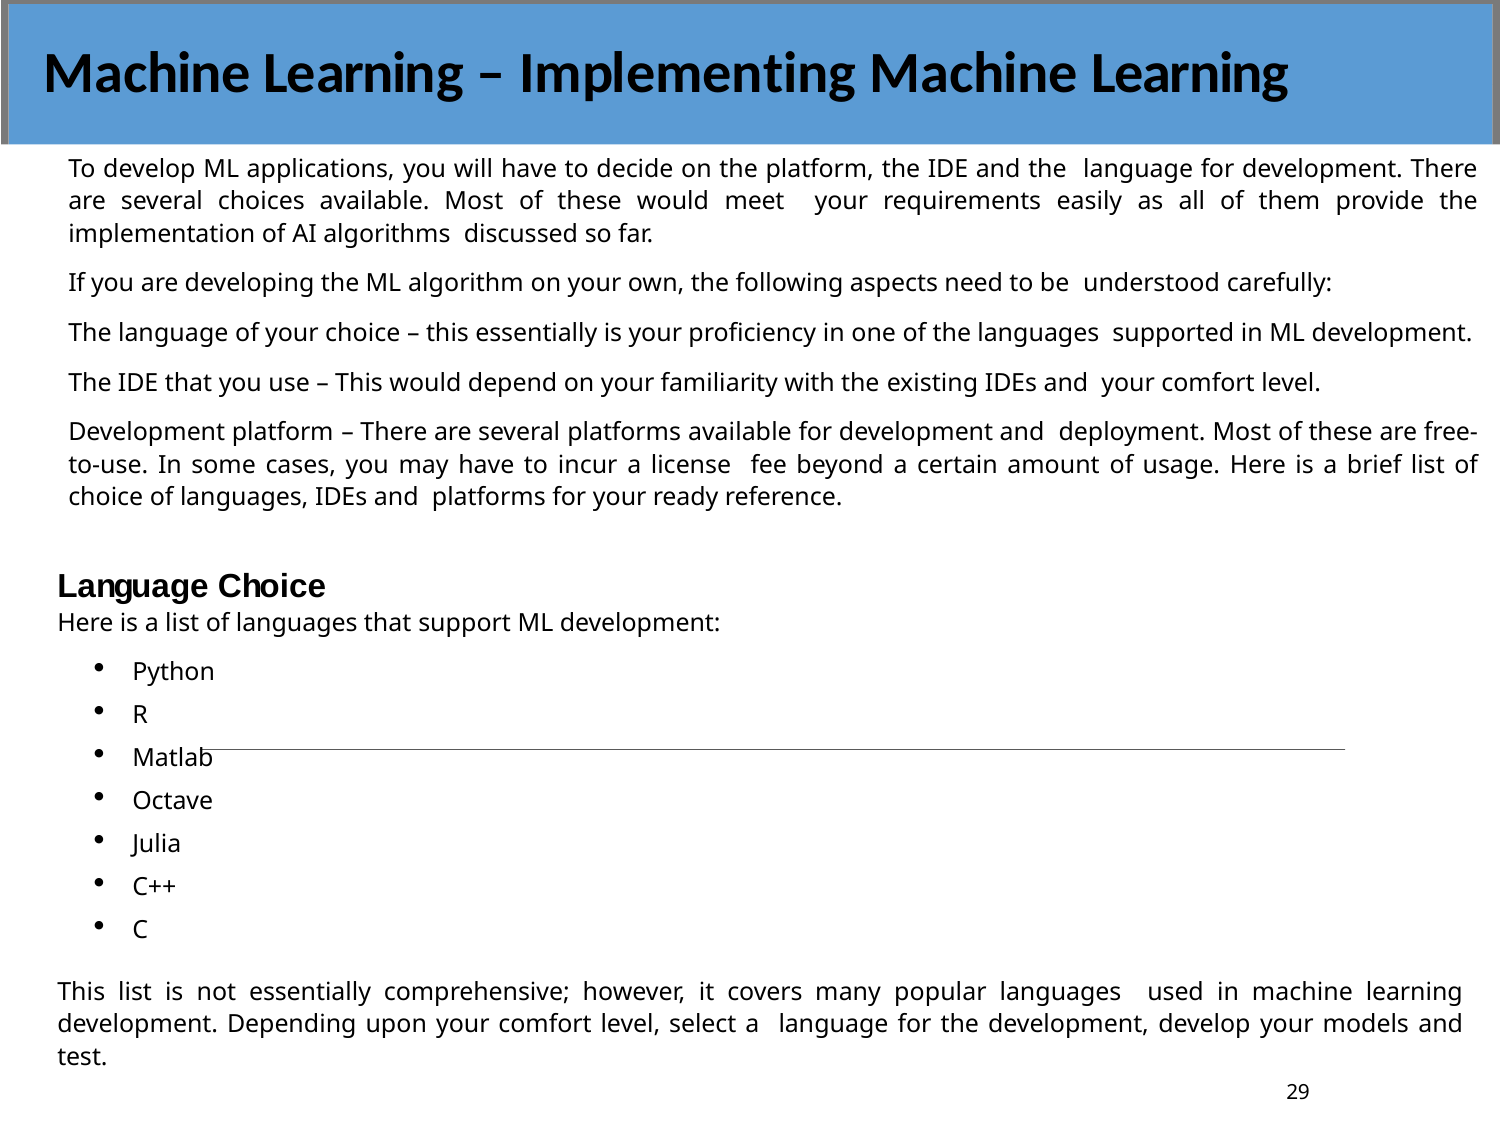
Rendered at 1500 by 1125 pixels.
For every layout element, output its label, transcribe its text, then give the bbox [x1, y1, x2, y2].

title Machine Learning – Implementing Machine Learning [41, 36, 1461, 227]
slide_number 29 [1279, 1076, 1328, 1125]
text_box Here is a list of languages that support ML development: Python R Matlab Octave Julia C++ C This list is not essentially comprehensive; however, it covers many popular languages used in machine learning development. Depending upon your comfort level, select a language for the development, develop your models and test. [55, 604, 1468, 1111]
text_box To develop ML applications, you will have to decide on the platform, the IDE and the language for development. There are several choices available. Most of these would meet your requirements easily as all of them provide the implementation of AI algorithms discussed so far. If you are developing the ML algorithm on your own, the following aspects need to be understood carefully: The language of your choice – this essentially is your proficiency in one of the languages supported in ML development. The IDE that you use – This would depend on your familiarity with the existing IDEs and your comfort level. Development platform – There are several platforms available for development and deployment. Most of these are free-to-use. In some cases, you may have to incur a license fee beyond a certain amount of usage. Here is a brief list of choice of languages, IDEs and platforms for your ready reference. [66, 147, 1479, 511]
text_box [1, 0, 1500, 145]
text_box Language Choice [55, 562, 400, 604]
